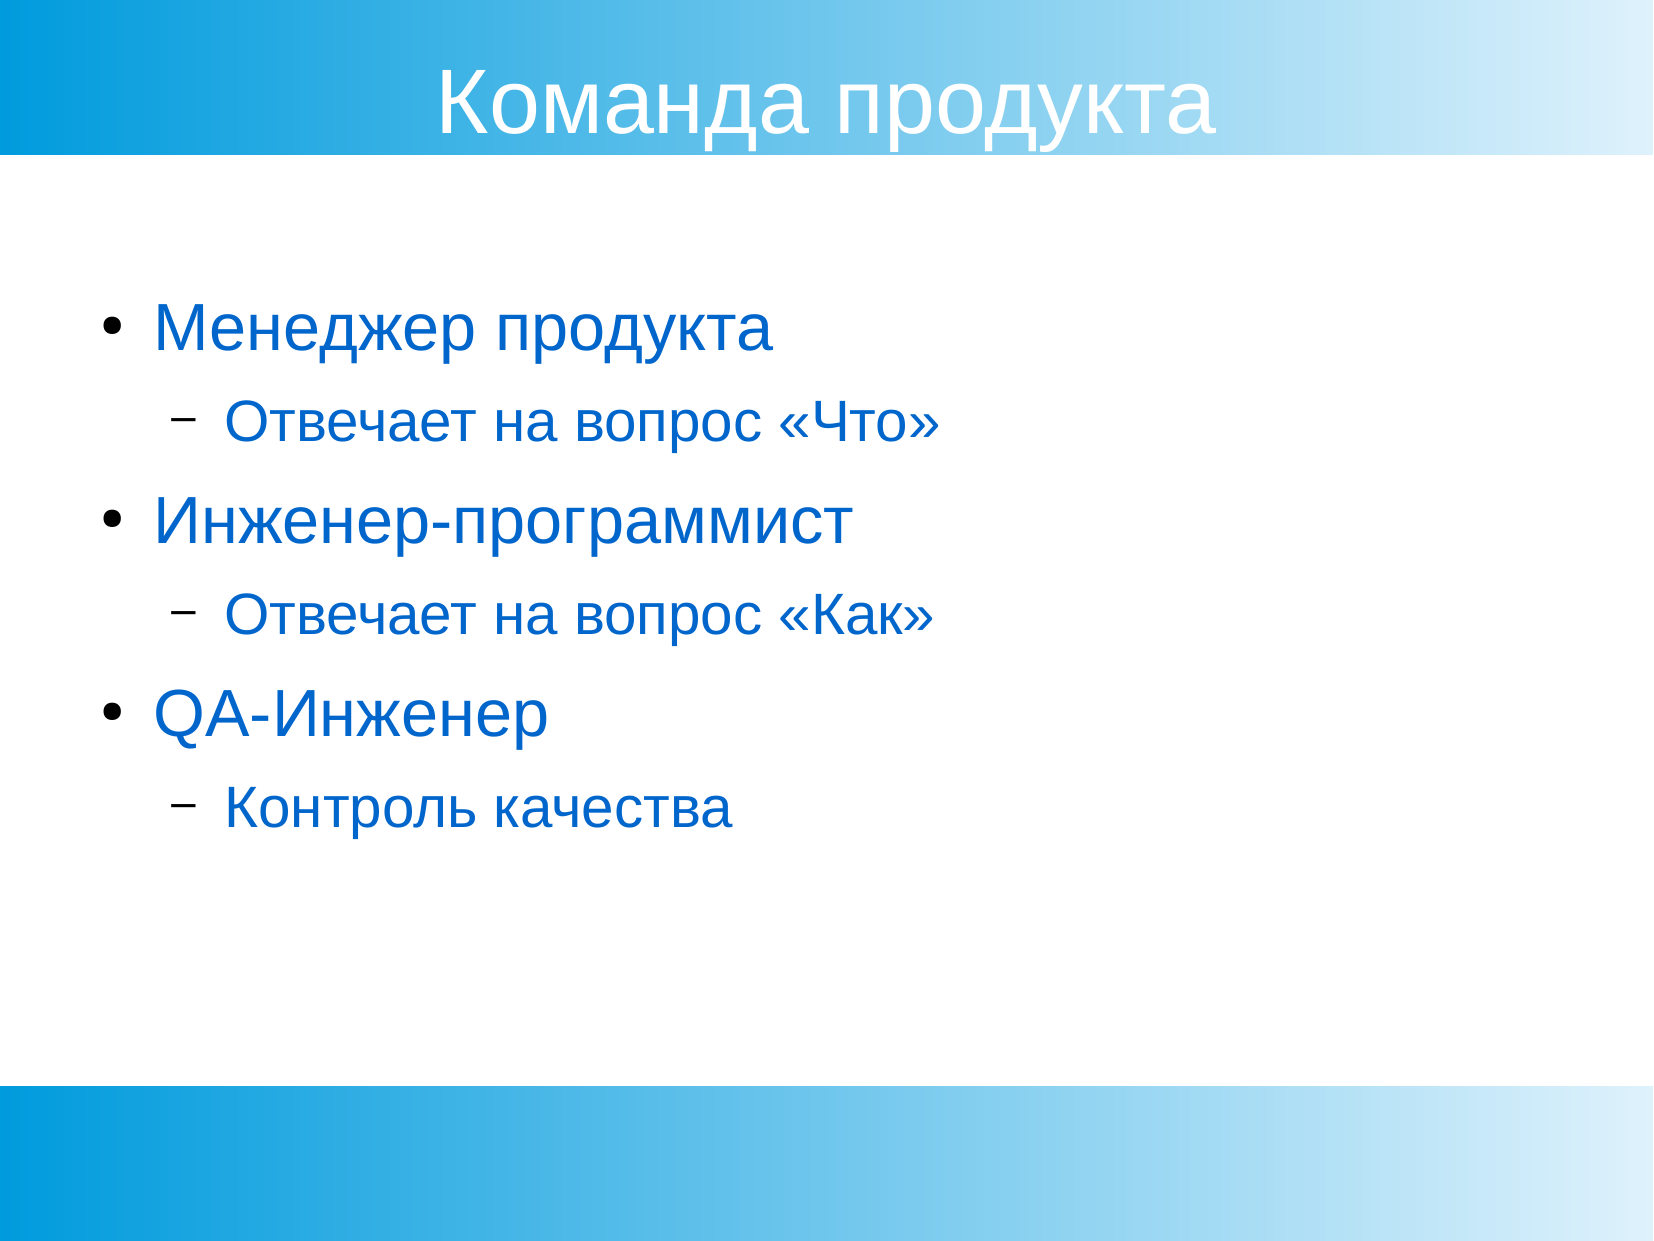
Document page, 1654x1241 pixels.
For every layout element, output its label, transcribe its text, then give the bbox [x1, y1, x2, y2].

title Команда продукта [82, 49, 1571, 155]
list Менеджер продукта Отвечает на вопрос «Что» Инженер-программист Отвечает на вопрос «Как» QA-Инженер Контроль качества [82, 290, 1571, 1010]
